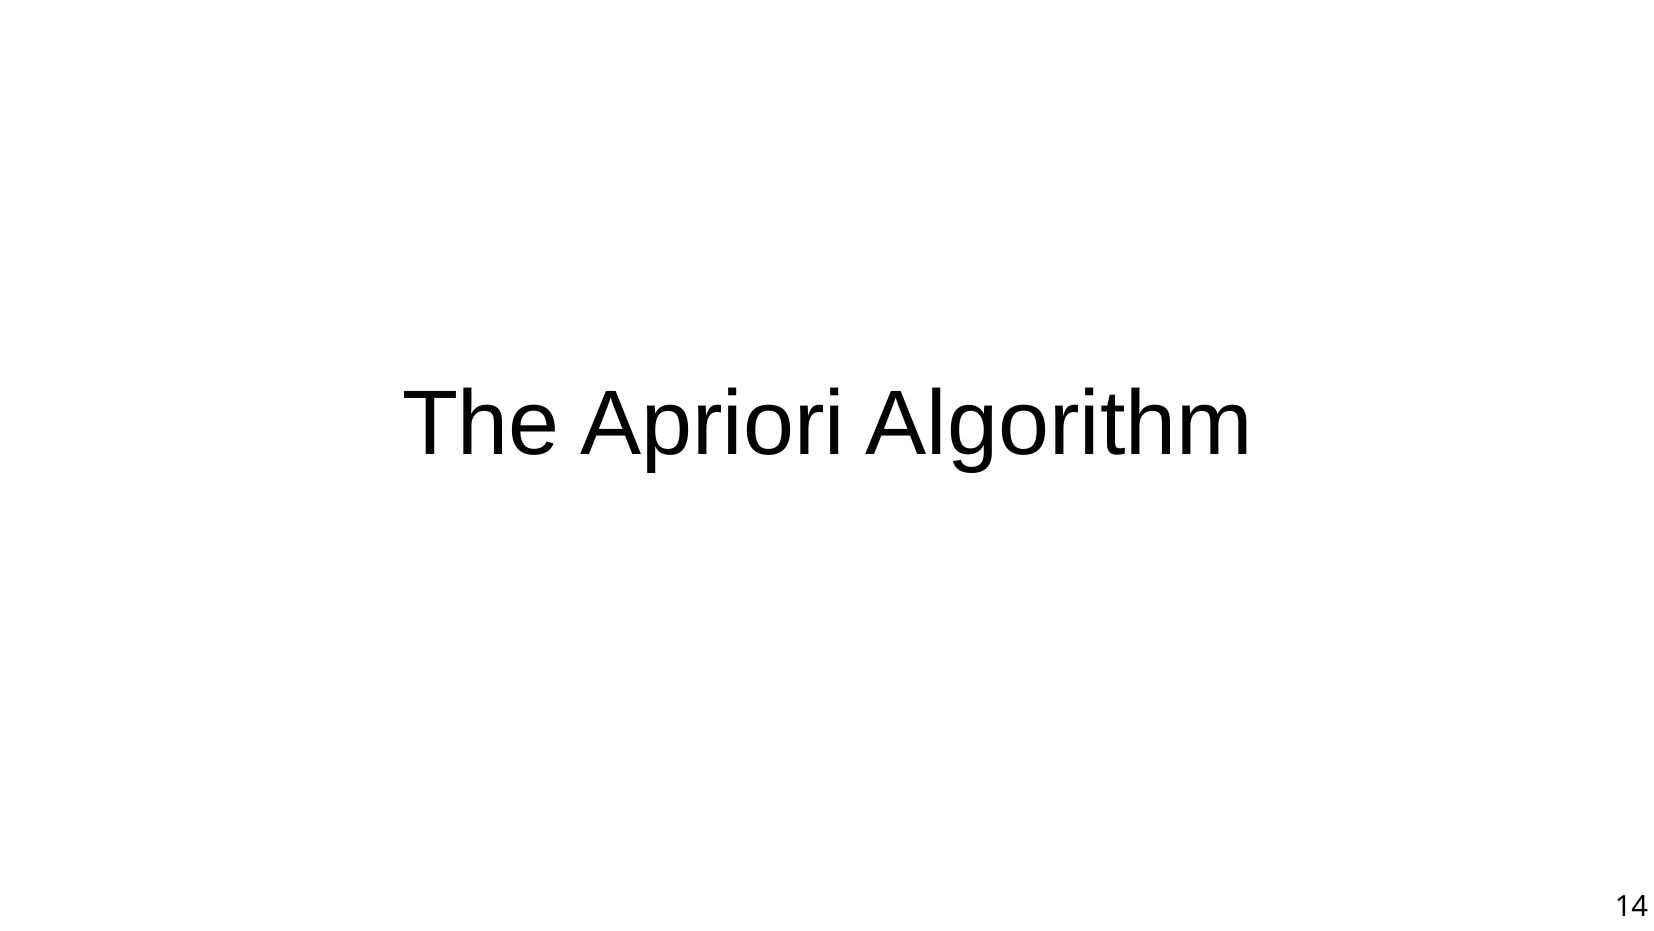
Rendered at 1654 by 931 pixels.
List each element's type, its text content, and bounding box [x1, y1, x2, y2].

title The Apriori Algorithm [0, 320, 1654, 526]
